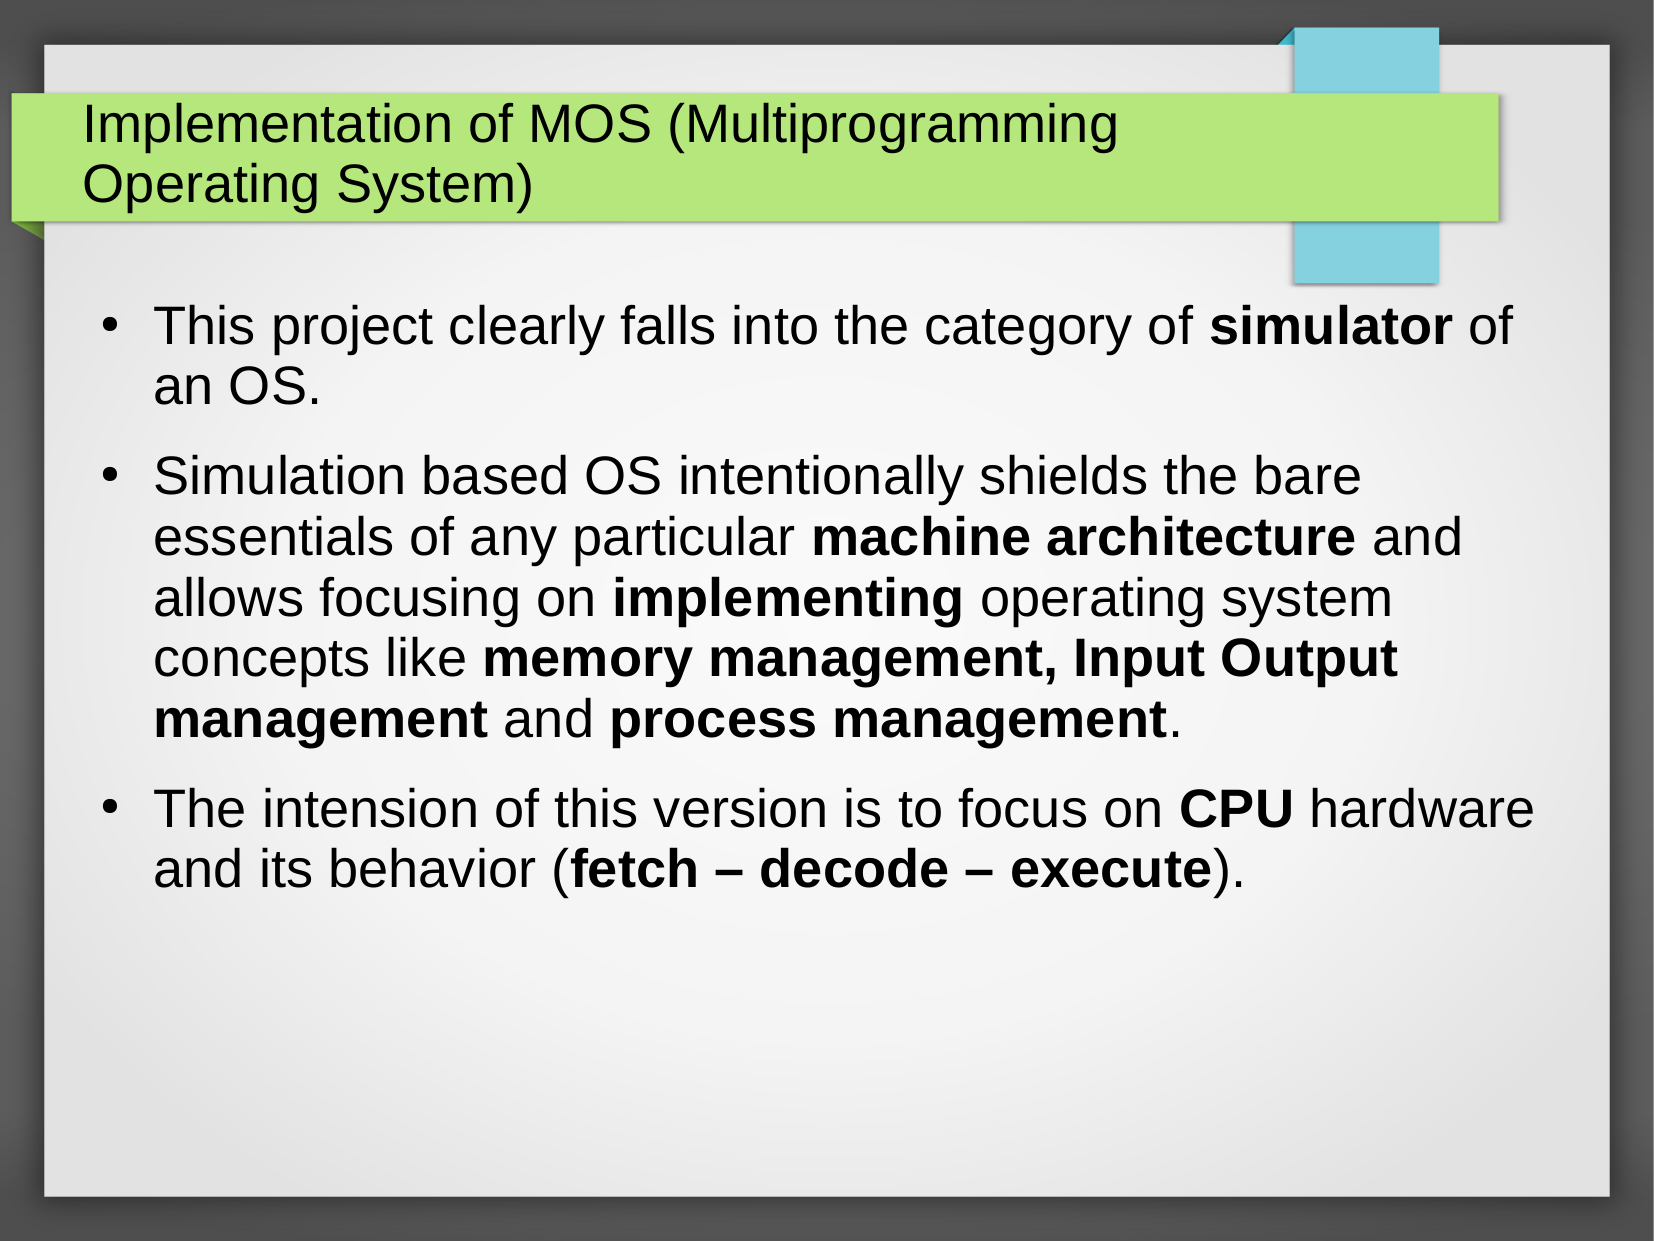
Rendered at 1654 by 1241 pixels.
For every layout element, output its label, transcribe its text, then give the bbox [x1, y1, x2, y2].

list This project clearly falls into the category of simulator of an OS. Simulation based OS intentionally shields the bare essentials of any particular machine architecture and allows focusing on implementing operating system concepts like memory management, Input Output management and process management. The intension of this version is to focus on CPU hardware and its behavior (fetch – decode – execute). [82, 295, 1571, 1015]
picture [0, 0, 1654, 1241]
title Implementation of MOS (Multiprogramming Operating System) [82, 92, 1264, 215]
